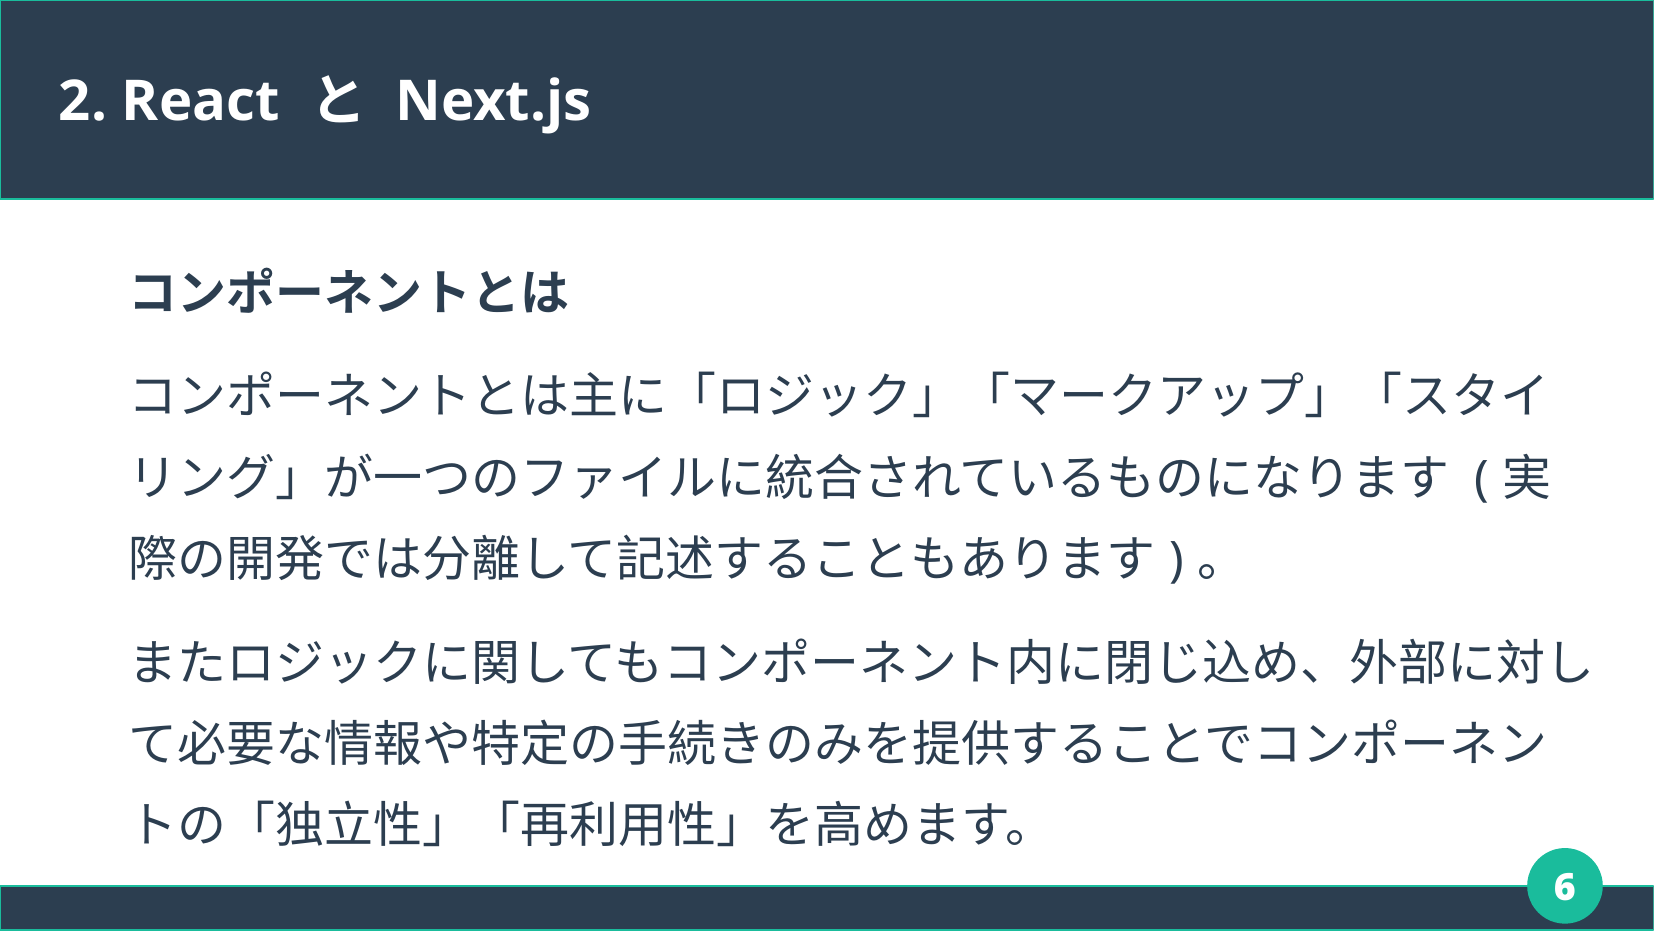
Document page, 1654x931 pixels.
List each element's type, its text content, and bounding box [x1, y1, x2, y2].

list コンポーネントとは コンポーネントとは主に「ロジック」「マークアップ」「スタイリング」が一つのファイルに統合されているものになります (実際の開発では分離して記述することもあります)。 またロジックに関してもコンポーネント内に閉じ込め、外部に対して必要な情報や特定の手続きのみを提供することでコンポーネントの「独立性」「再利用性」を高めます。 [59, 243, 1595, 864]
title 2. React と Next.js [59, 37, 1595, 156]
